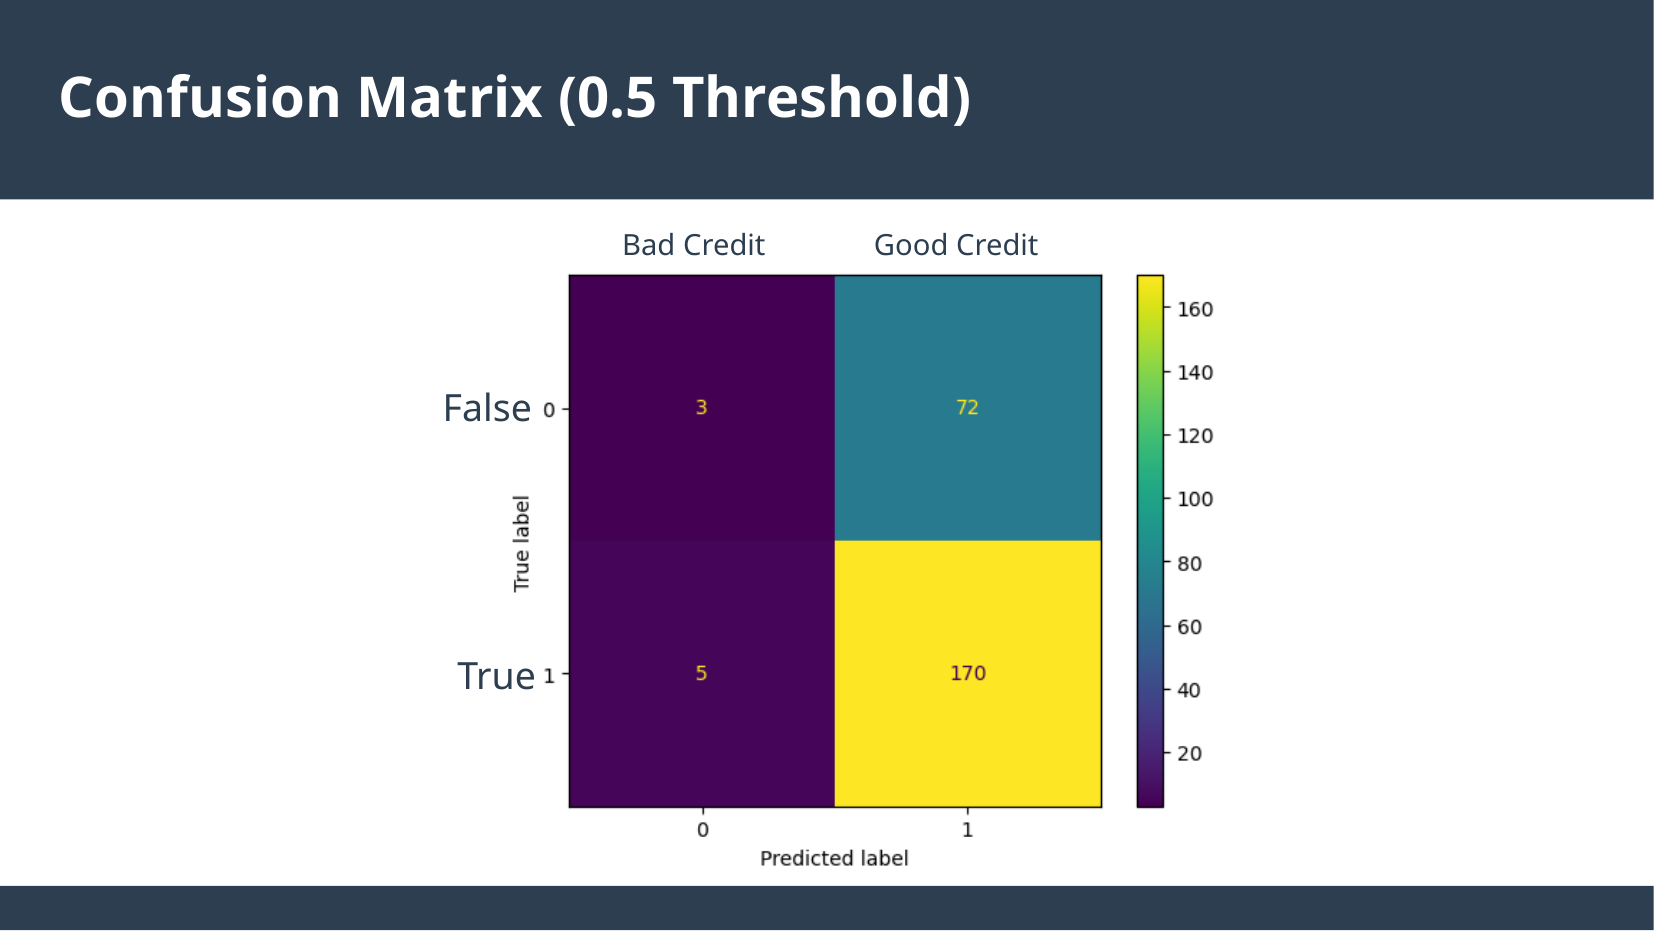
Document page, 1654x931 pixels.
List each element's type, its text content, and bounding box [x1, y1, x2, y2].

text_box Bad Credit [562, 187, 826, 301]
picture [500, 262, 1229, 883]
text_box Good Credit [826, 187, 1126, 301]
title Confusion Matrix (0.5 Threshold) [59, 37, 1595, 155]
text_box False [375, 369, 601, 445]
text_box True [403, 637, 591, 713]
